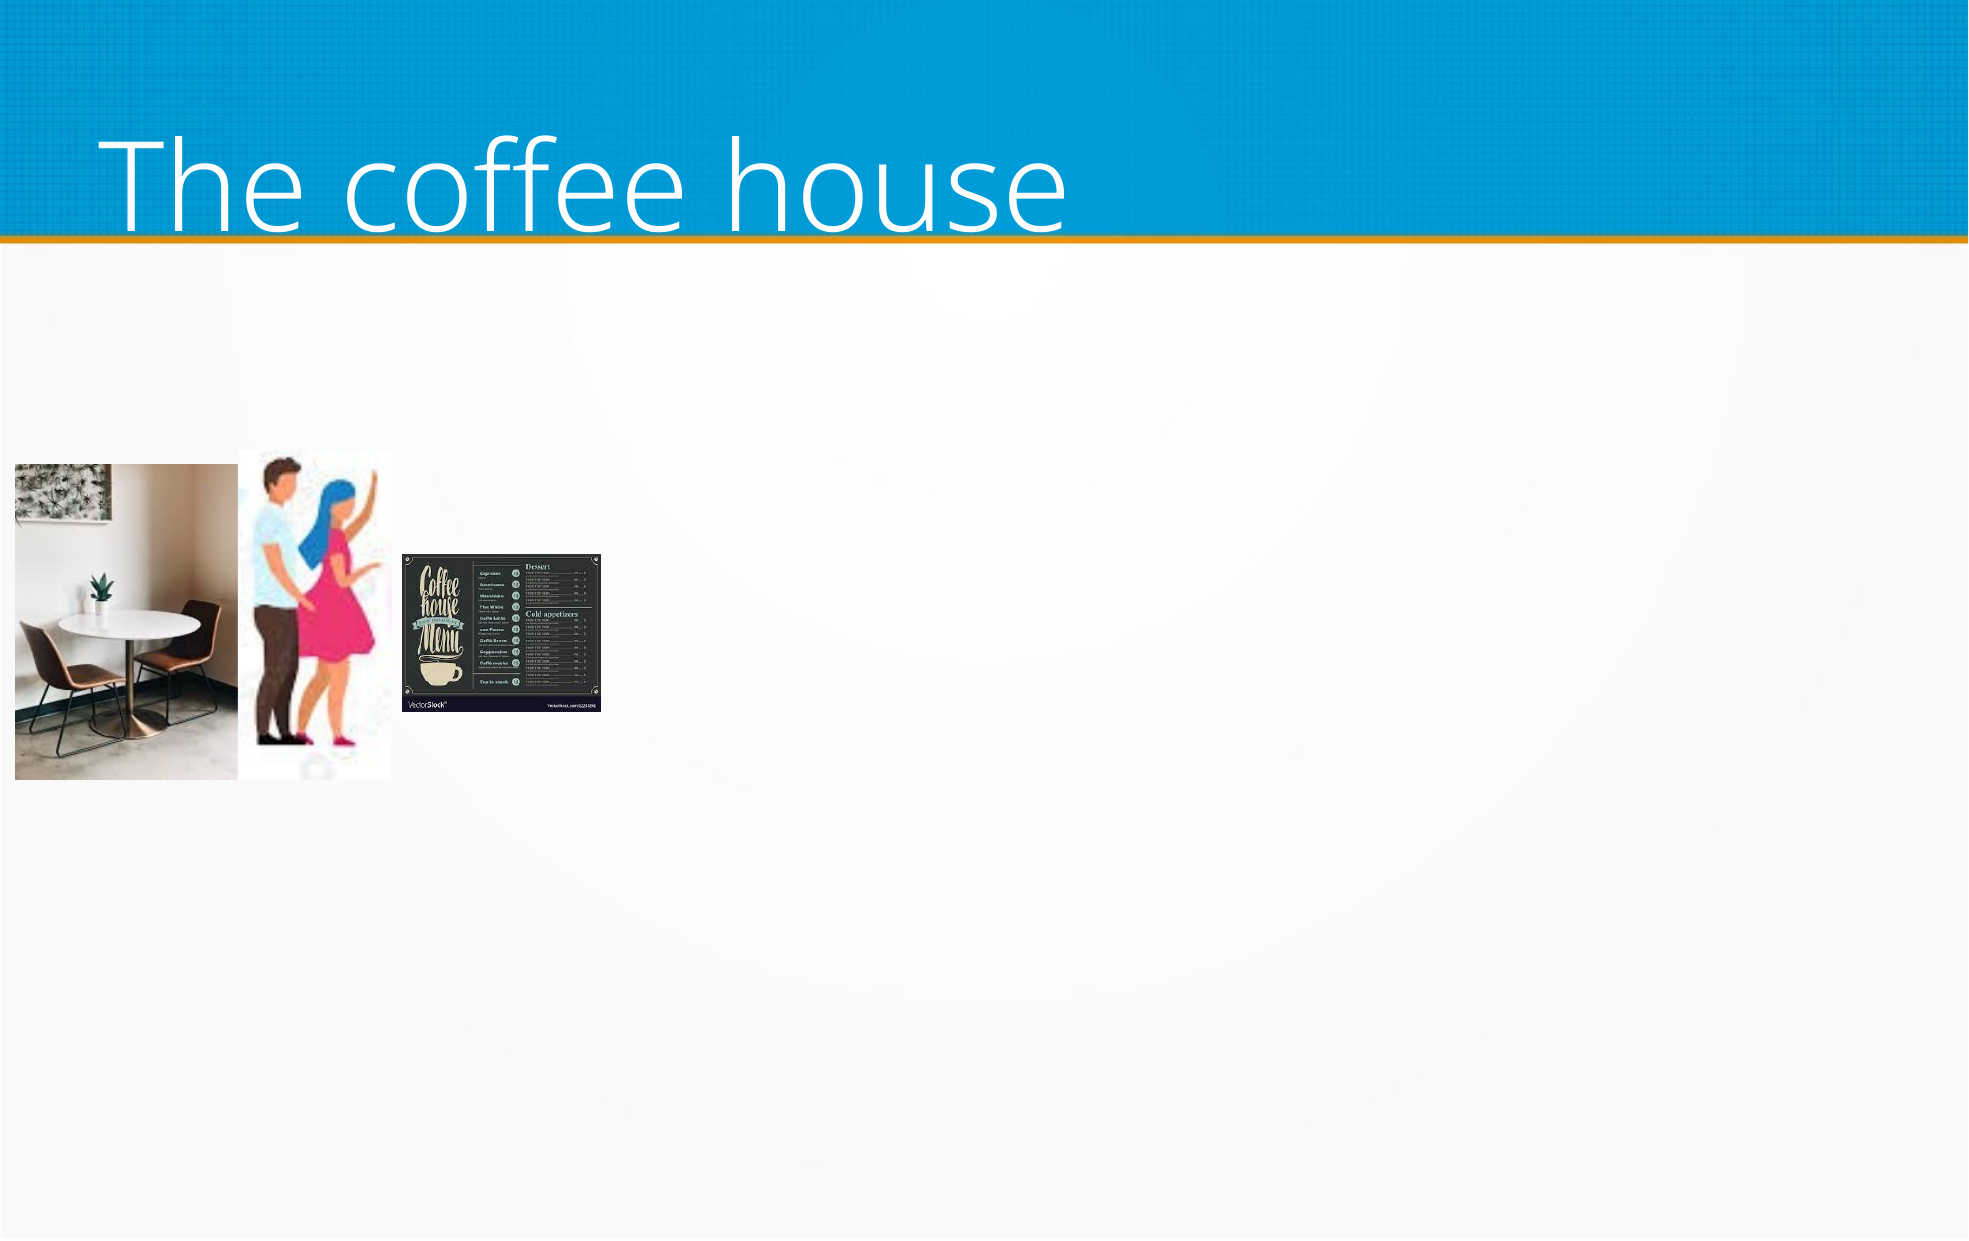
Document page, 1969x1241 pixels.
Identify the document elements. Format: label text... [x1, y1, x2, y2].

picture [0, 233, 1969, 1241]
title The coffee house [98, 49, 1870, 257]
